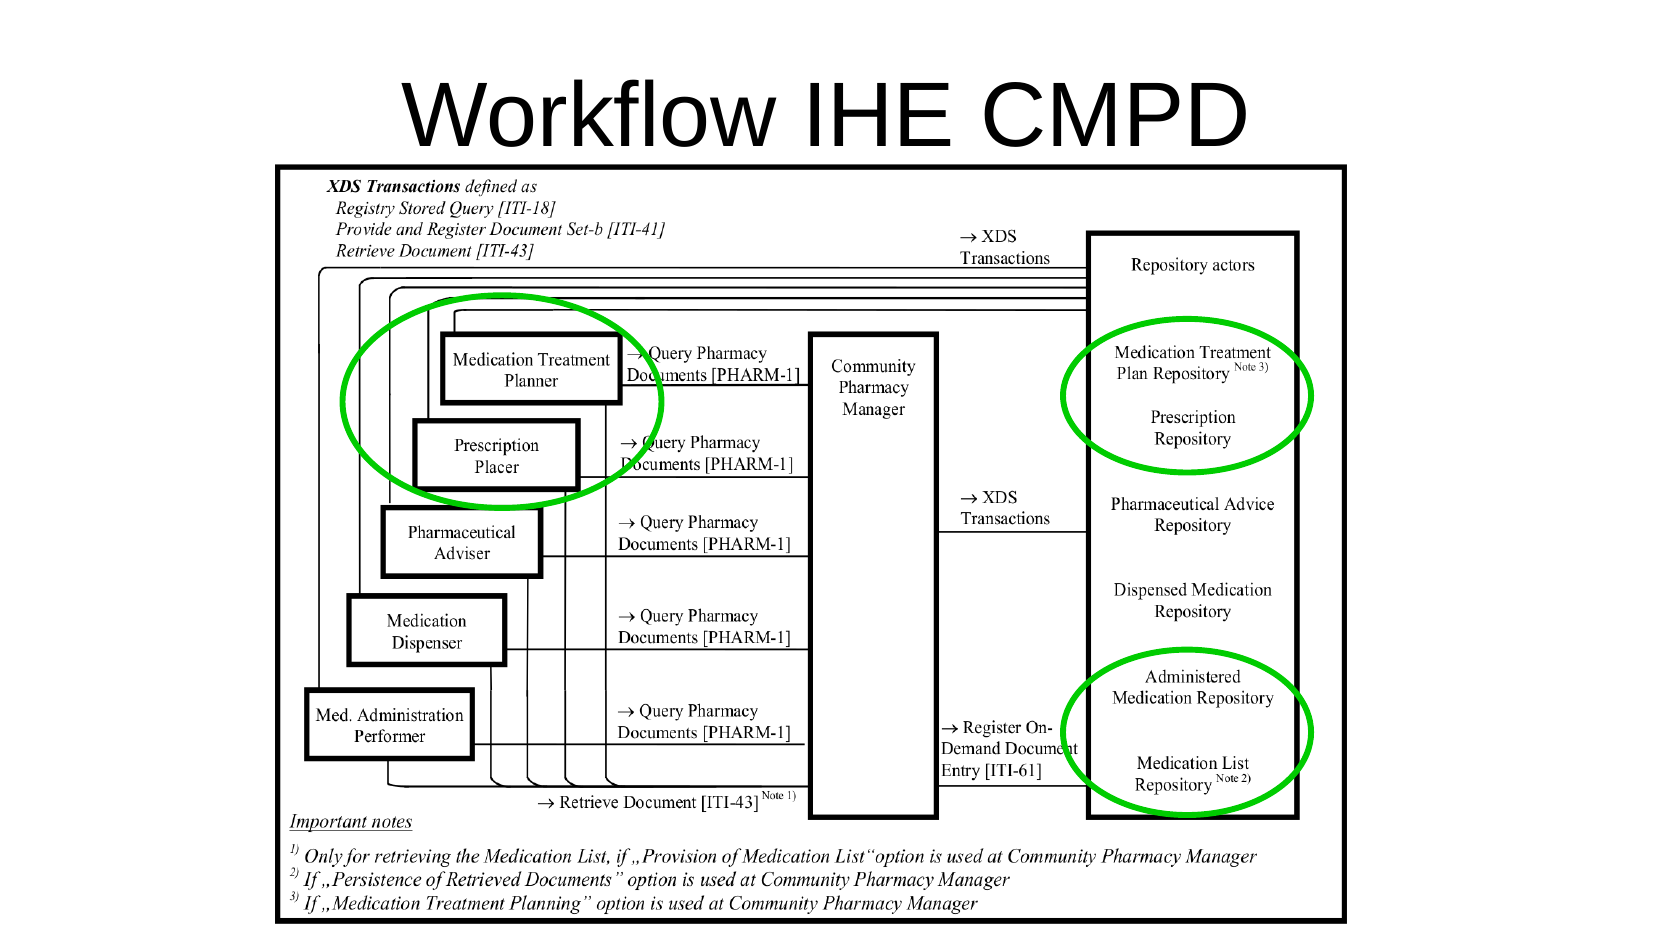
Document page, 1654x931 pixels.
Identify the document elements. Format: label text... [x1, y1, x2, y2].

title Workflow IHE CMPD [82, 37, 1571, 193]
picture [271, 193, 1352, 931]
